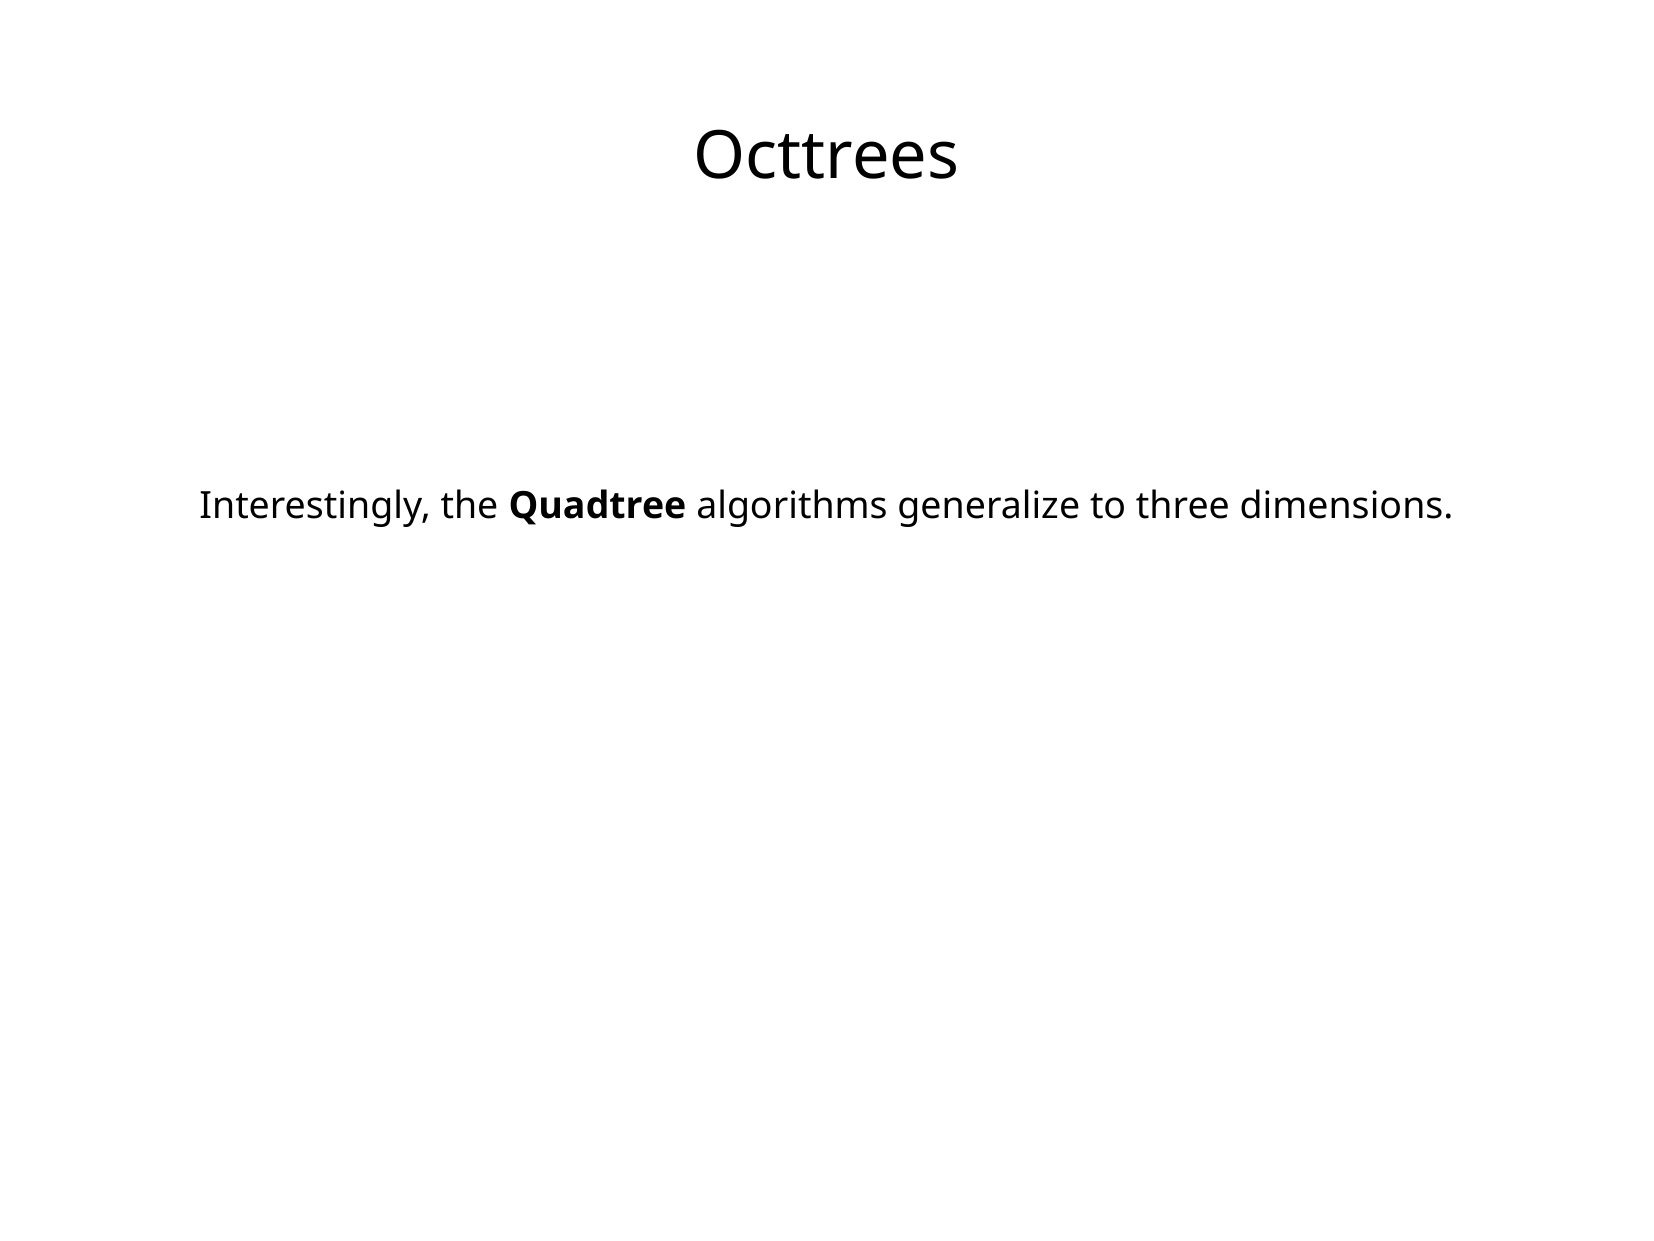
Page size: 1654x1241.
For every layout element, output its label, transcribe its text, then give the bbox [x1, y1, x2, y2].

subtitle Interestingly, the Quadtree algorithms generalize to three dimensions. [82, 49, 1571, 1010]
